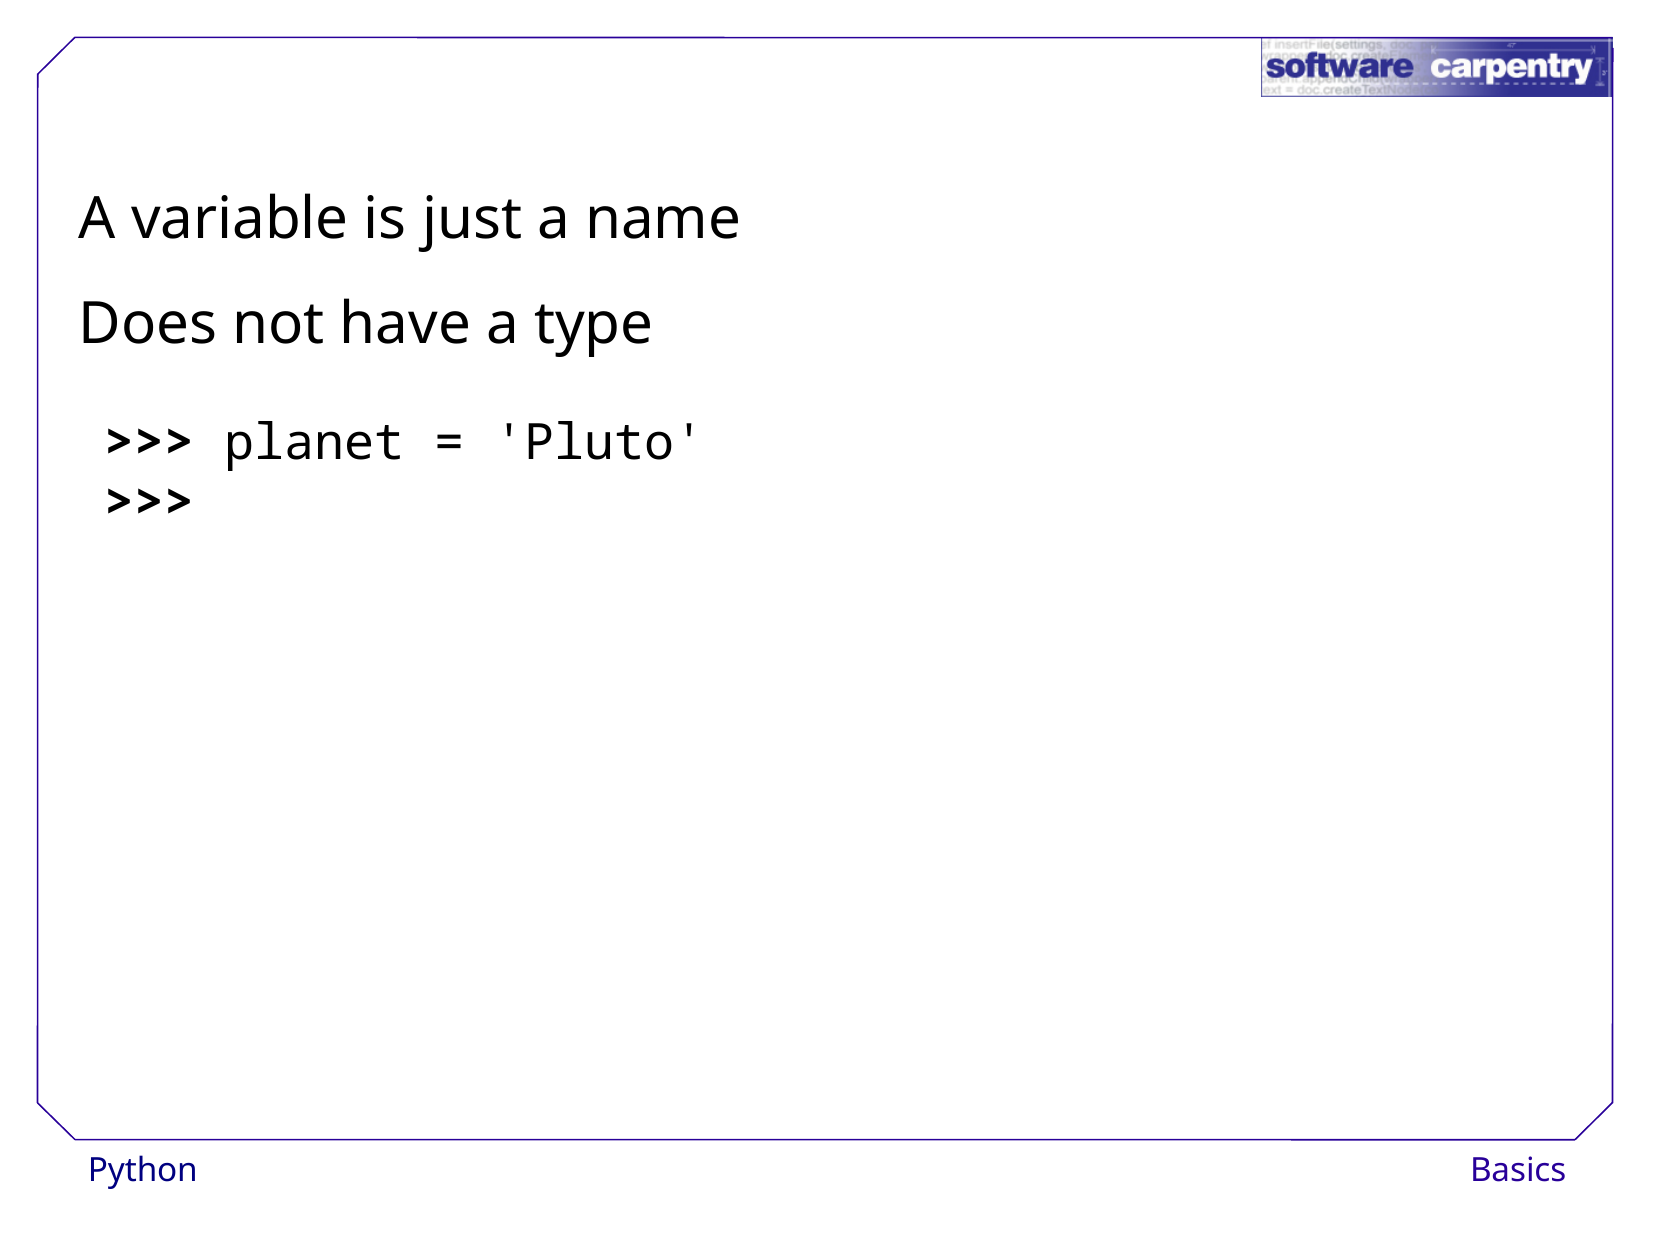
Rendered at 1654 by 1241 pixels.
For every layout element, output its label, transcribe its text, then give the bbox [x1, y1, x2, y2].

text_box A variable is just a name Does not have a type [63, 137, 907, 364]
text_box >>> planet = 'Pluto' >>> [89, 402, 657, 885]
picture [1261, 39, 1613, 97]
